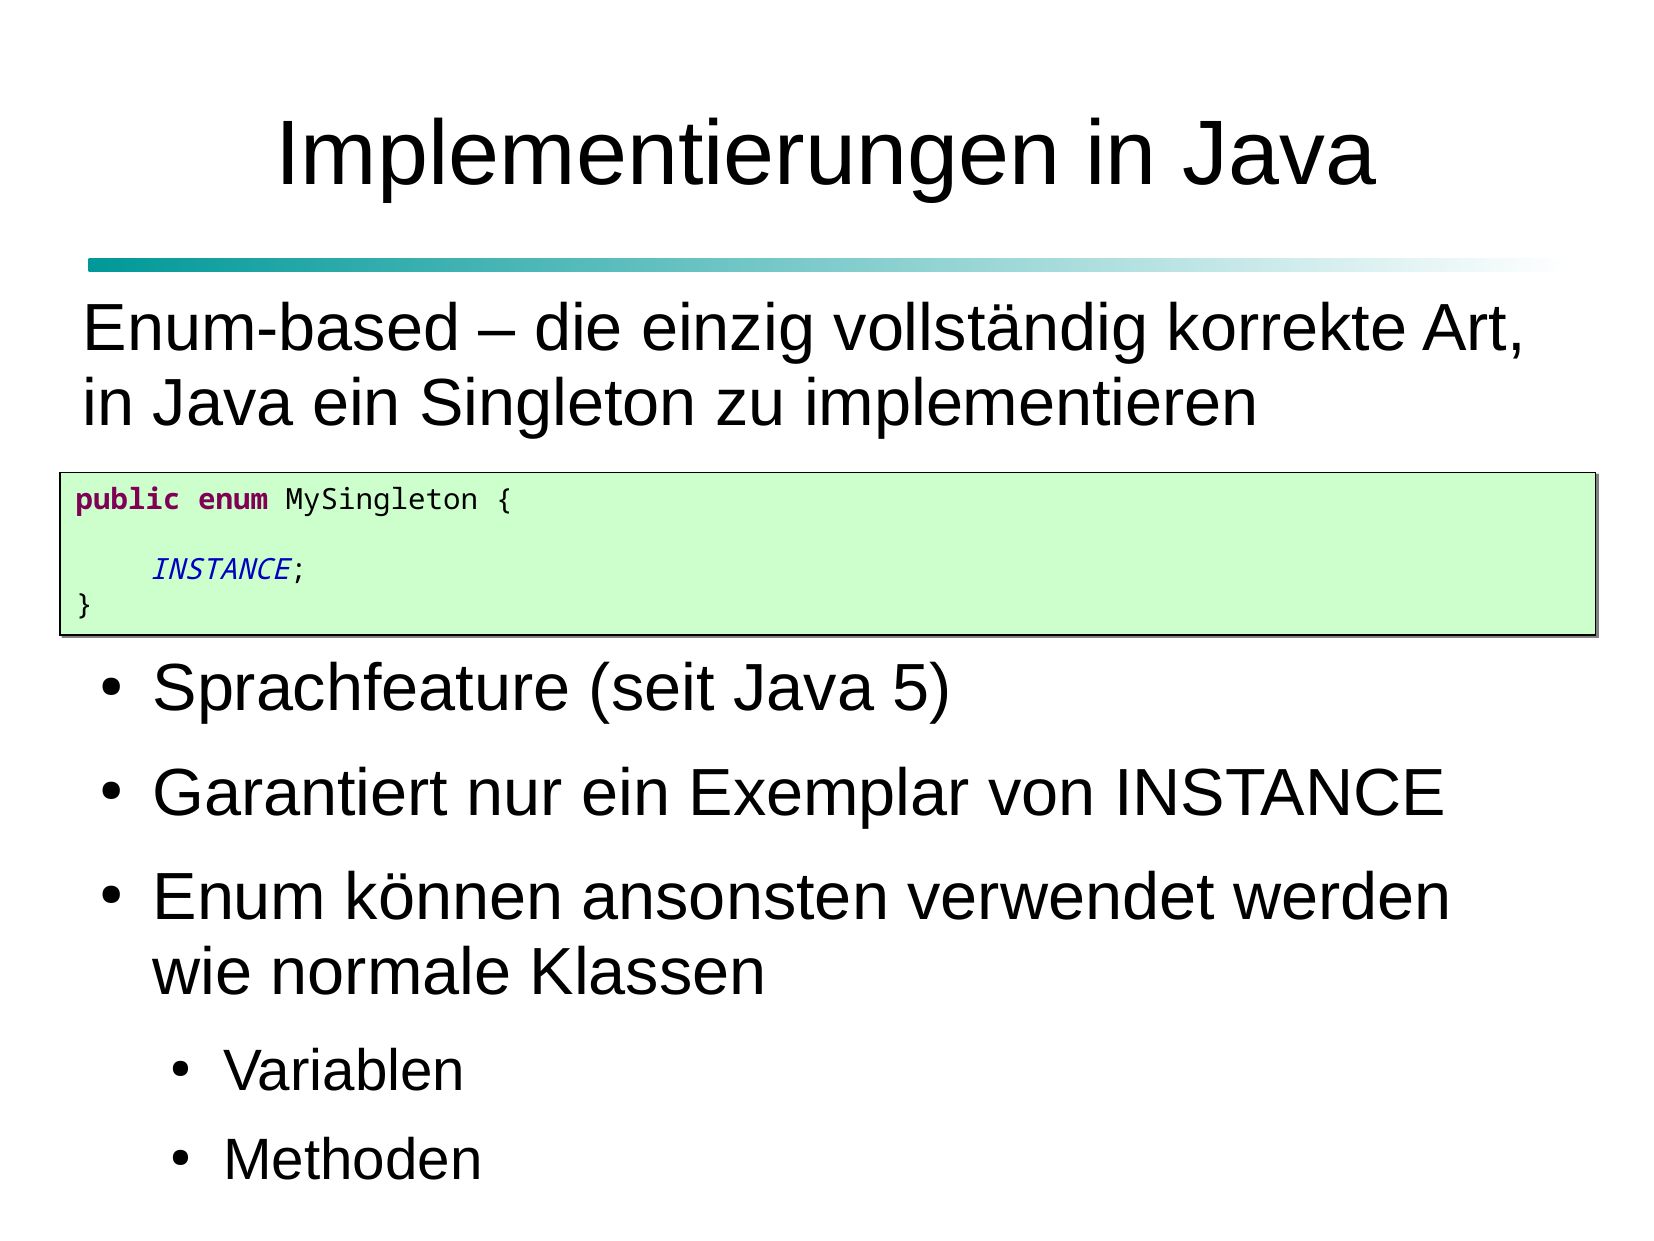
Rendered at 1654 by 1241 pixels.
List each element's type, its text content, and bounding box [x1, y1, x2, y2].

title Implementierungen in Java [82, 49, 1571, 257]
list Sprachfeature (seit Java 5) Garantiert nur ein Exemplar von INSTANCE Enum können ansonsten verwendet werden wie normale Klassen Variablen Methoden [81, 650, 1570, 1192]
text_box public enum MySingleton { INSTANCE; } [60, 472, 1596, 635]
list Enum-based – die einzig vollständig korrekte Art, in Java ein Singleton zu implementieren [82, 290, 1571, 443]
